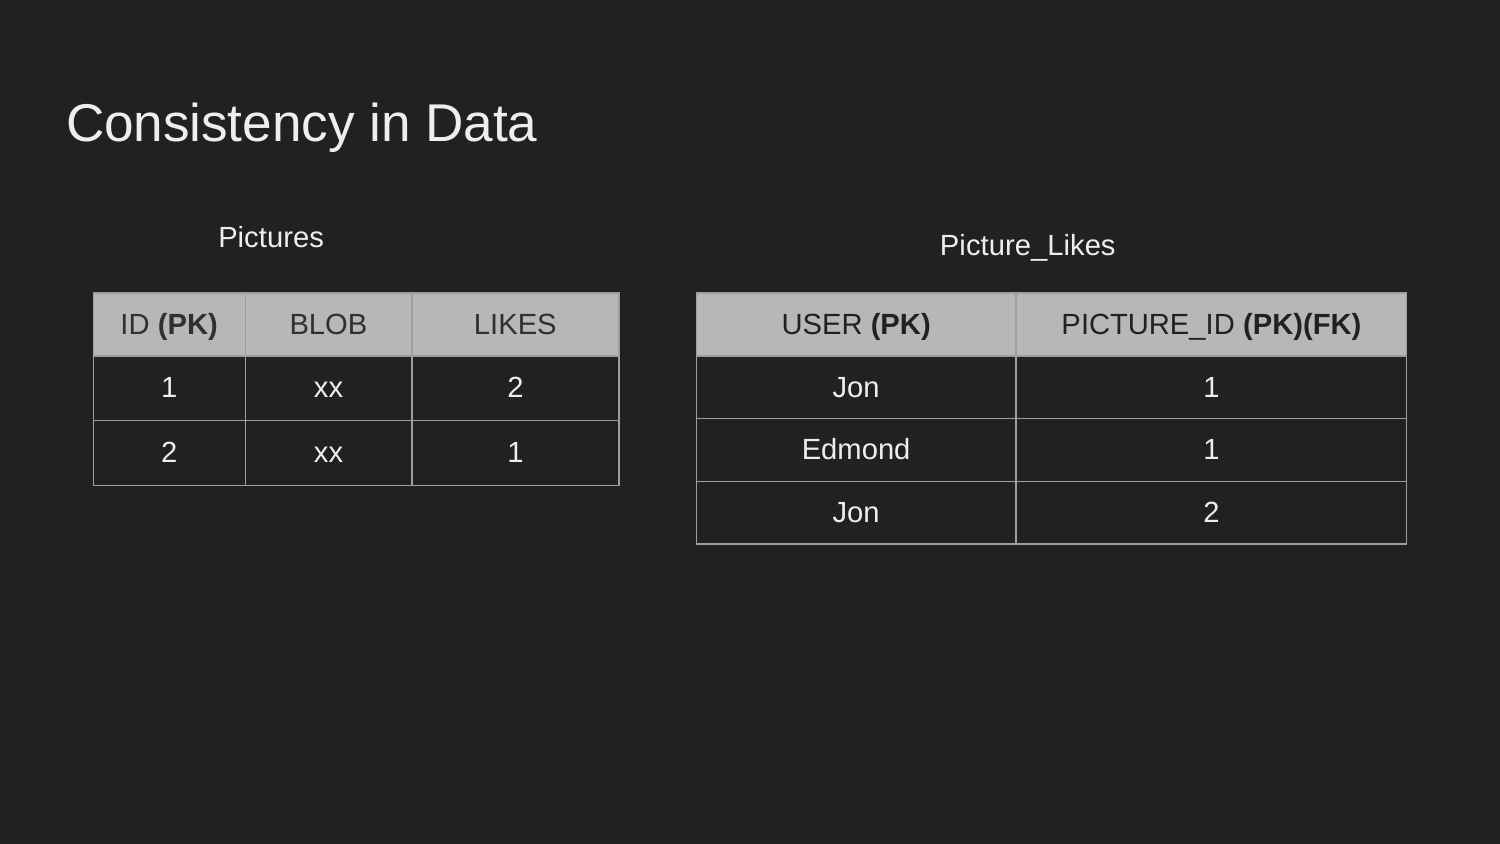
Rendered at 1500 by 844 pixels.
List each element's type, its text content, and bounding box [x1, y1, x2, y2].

table_cell 1 [1017, 419, 1406, 481]
table_header USER (PK) [697, 294, 1015, 355]
table_header ID (PK) [94, 294, 245, 355]
text_box Picture_Likes [924, 211, 1235, 267]
table_header LIKES [413, 294, 618, 355]
text_box Pictures [203, 203, 513, 242]
table_cell Edmond [697, 419, 1015, 481]
table_cell xx [246, 357, 411, 420]
table_cell 2 [1017, 482, 1406, 543]
table_cell 1 [1017, 357, 1406, 418]
table_cell Jon [697, 357, 1015, 418]
table_cell Jon [697, 482, 1015, 543]
table_header PICTURE_ID (PK)(FK) [1017, 294, 1406, 355]
table_cell 1 [94, 357, 245, 420]
table_cell 2 [413, 357, 618, 420]
title Consistency in Data [51, 72, 1449, 167]
table_cell xx [246, 421, 411, 485]
table_cell 1 [413, 421, 618, 485]
table_header BLOB [246, 294, 411, 355]
table_cell 2 [94, 421, 245, 485]
